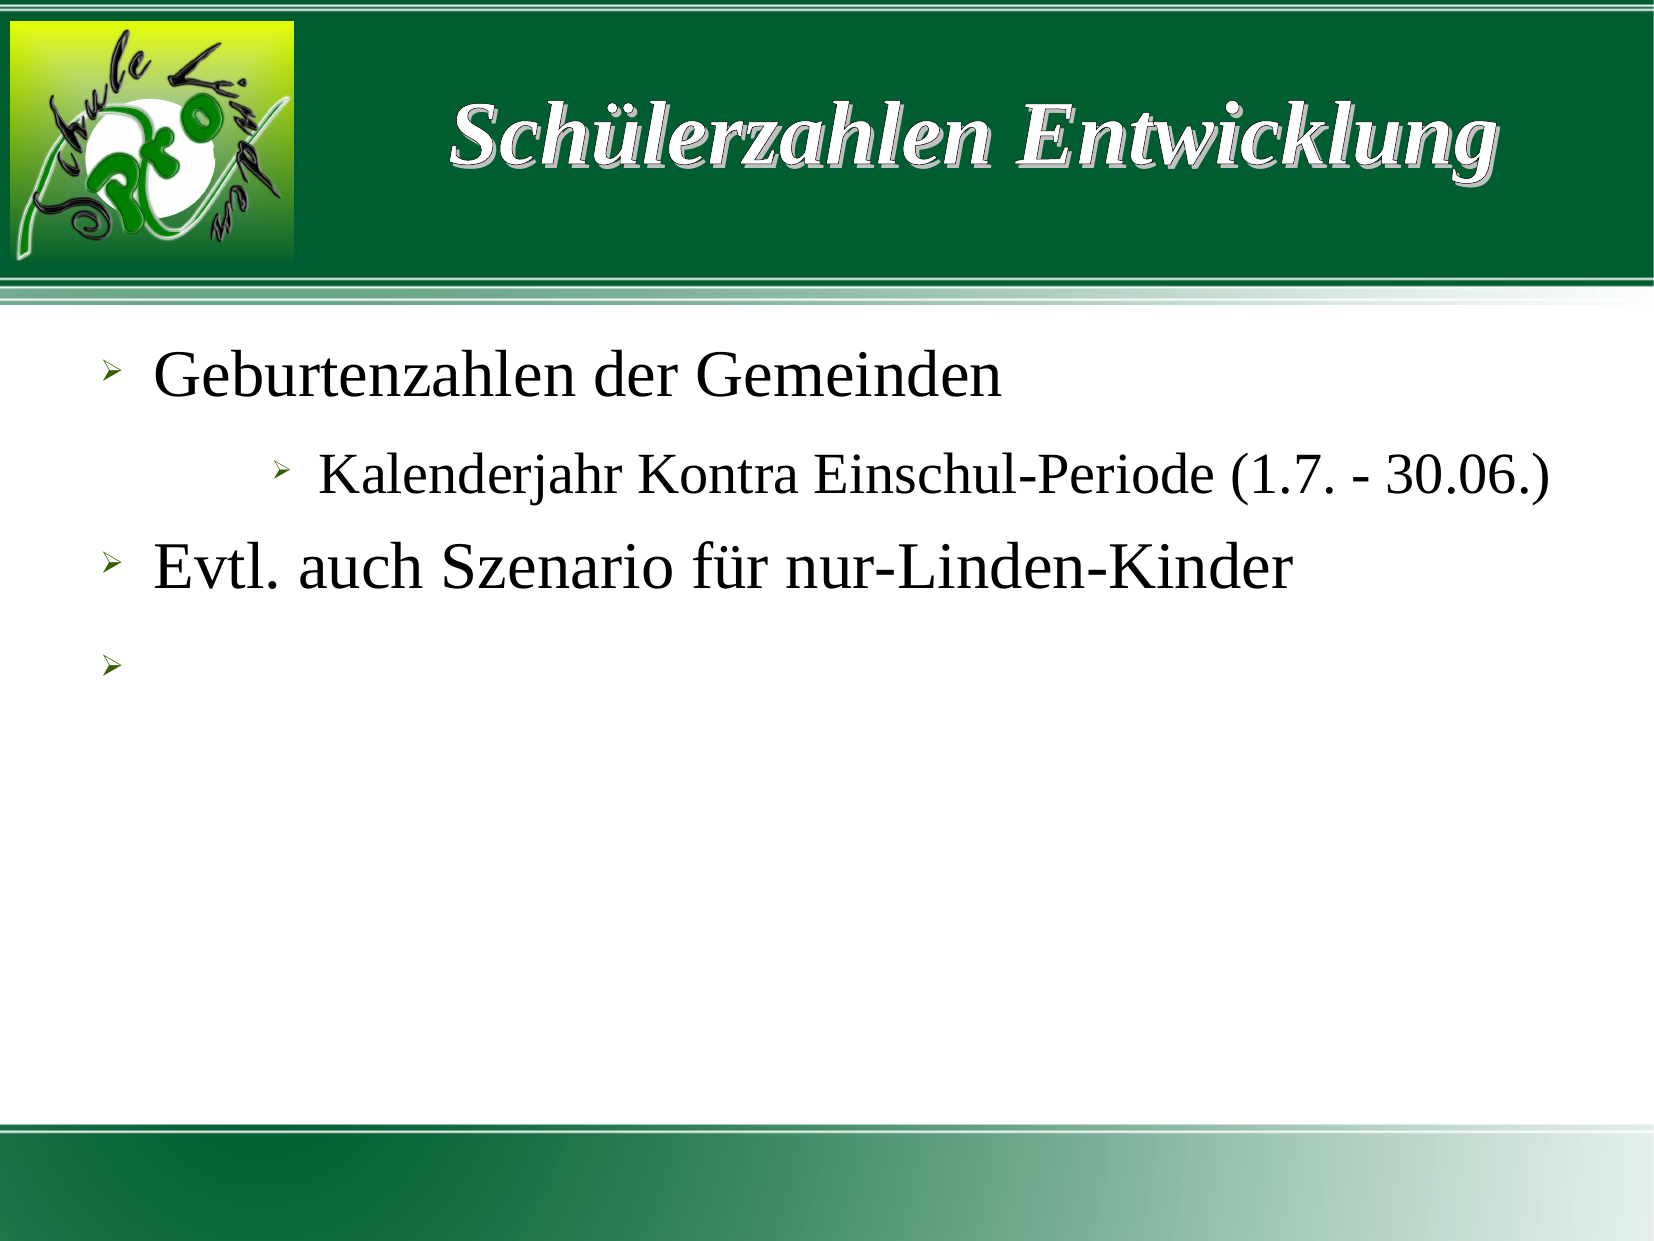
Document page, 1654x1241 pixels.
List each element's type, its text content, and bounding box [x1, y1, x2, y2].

picture [0, 1123, 1654, 1241]
picture [0, 0, 1654, 305]
title Schülerzahlen Entwicklung [295, 36, 1654, 229]
list Geburtenzahlen der Gemeinden Kalenderjahr Kontra Einschul-Periode (1.7. - 30.06.) Evtl. auch Szenario für nur-Linden-Kinder [82, 337, 1571, 1037]
